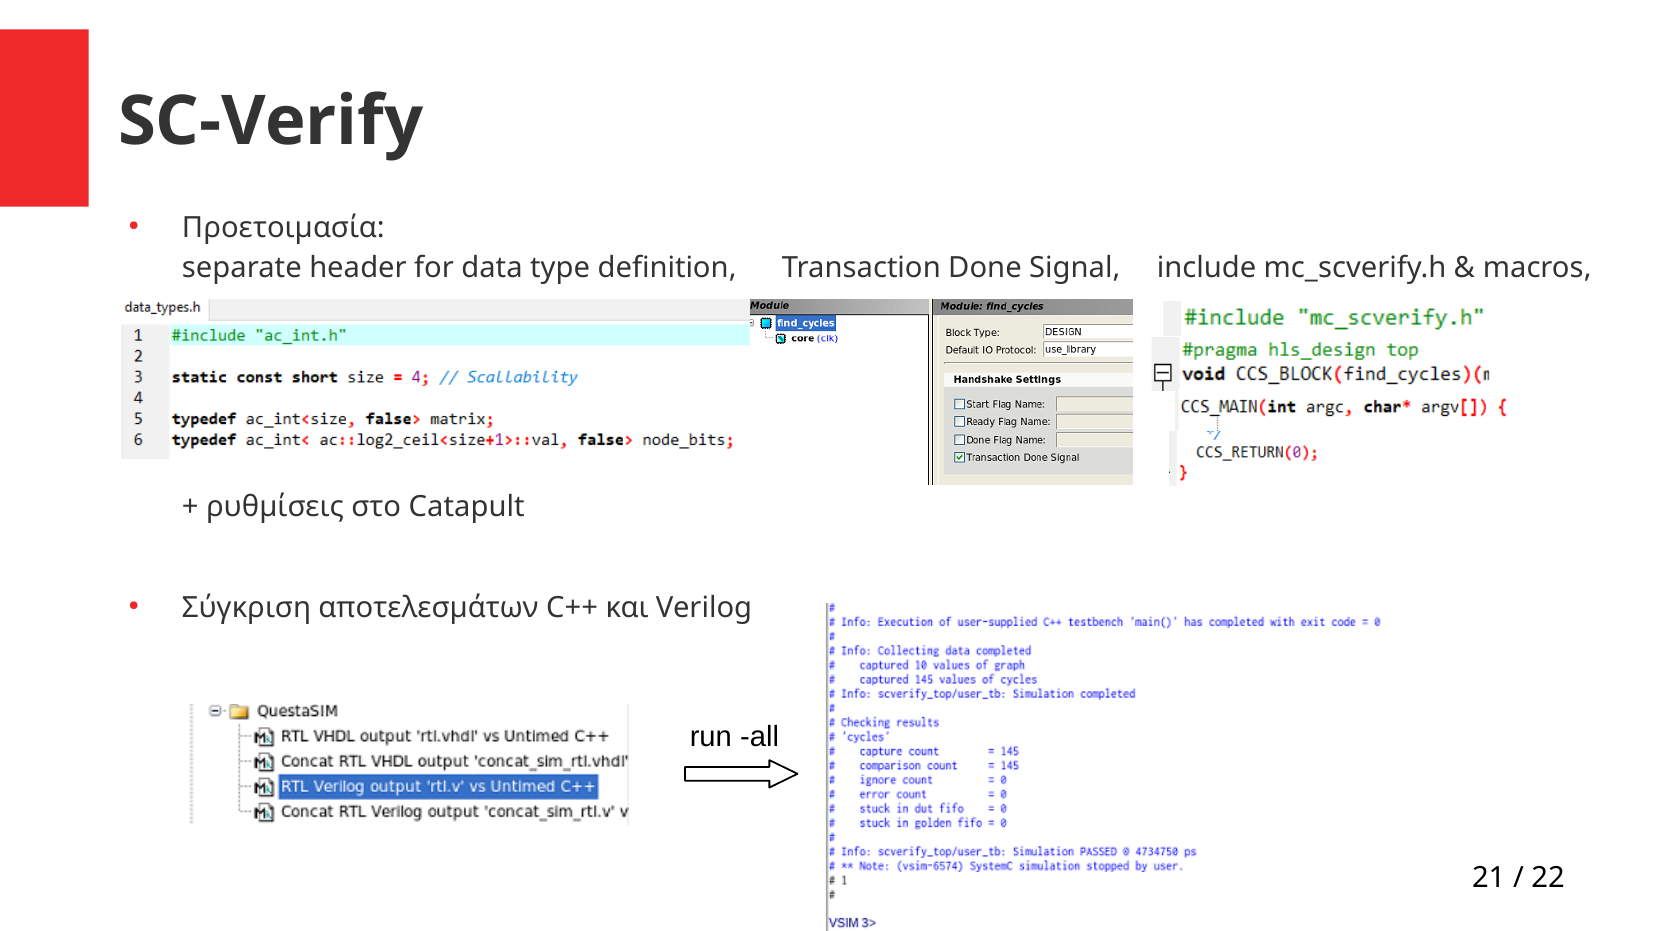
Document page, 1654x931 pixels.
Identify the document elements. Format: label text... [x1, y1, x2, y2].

picture [1163, 301, 1501, 336]
picture [187, 704, 629, 826]
list Προετοιμασία: separate header for data type definition, Transaction Done Signal, include mc_scverify.h & macros, + ρυθμίσεις στο Catapult Σύγκριση αποτελεσμάτων C++ και Verilog [111, 206, 1613, 638]
picture [825, 603, 1388, 931]
picture [1151, 337, 1546, 486]
title SC-Verify [118, 29, 1595, 207]
picture [121, 299, 1133, 485]
text_box run -all [675, 712, 826, 761]
text_box [684, 760, 798, 788]
